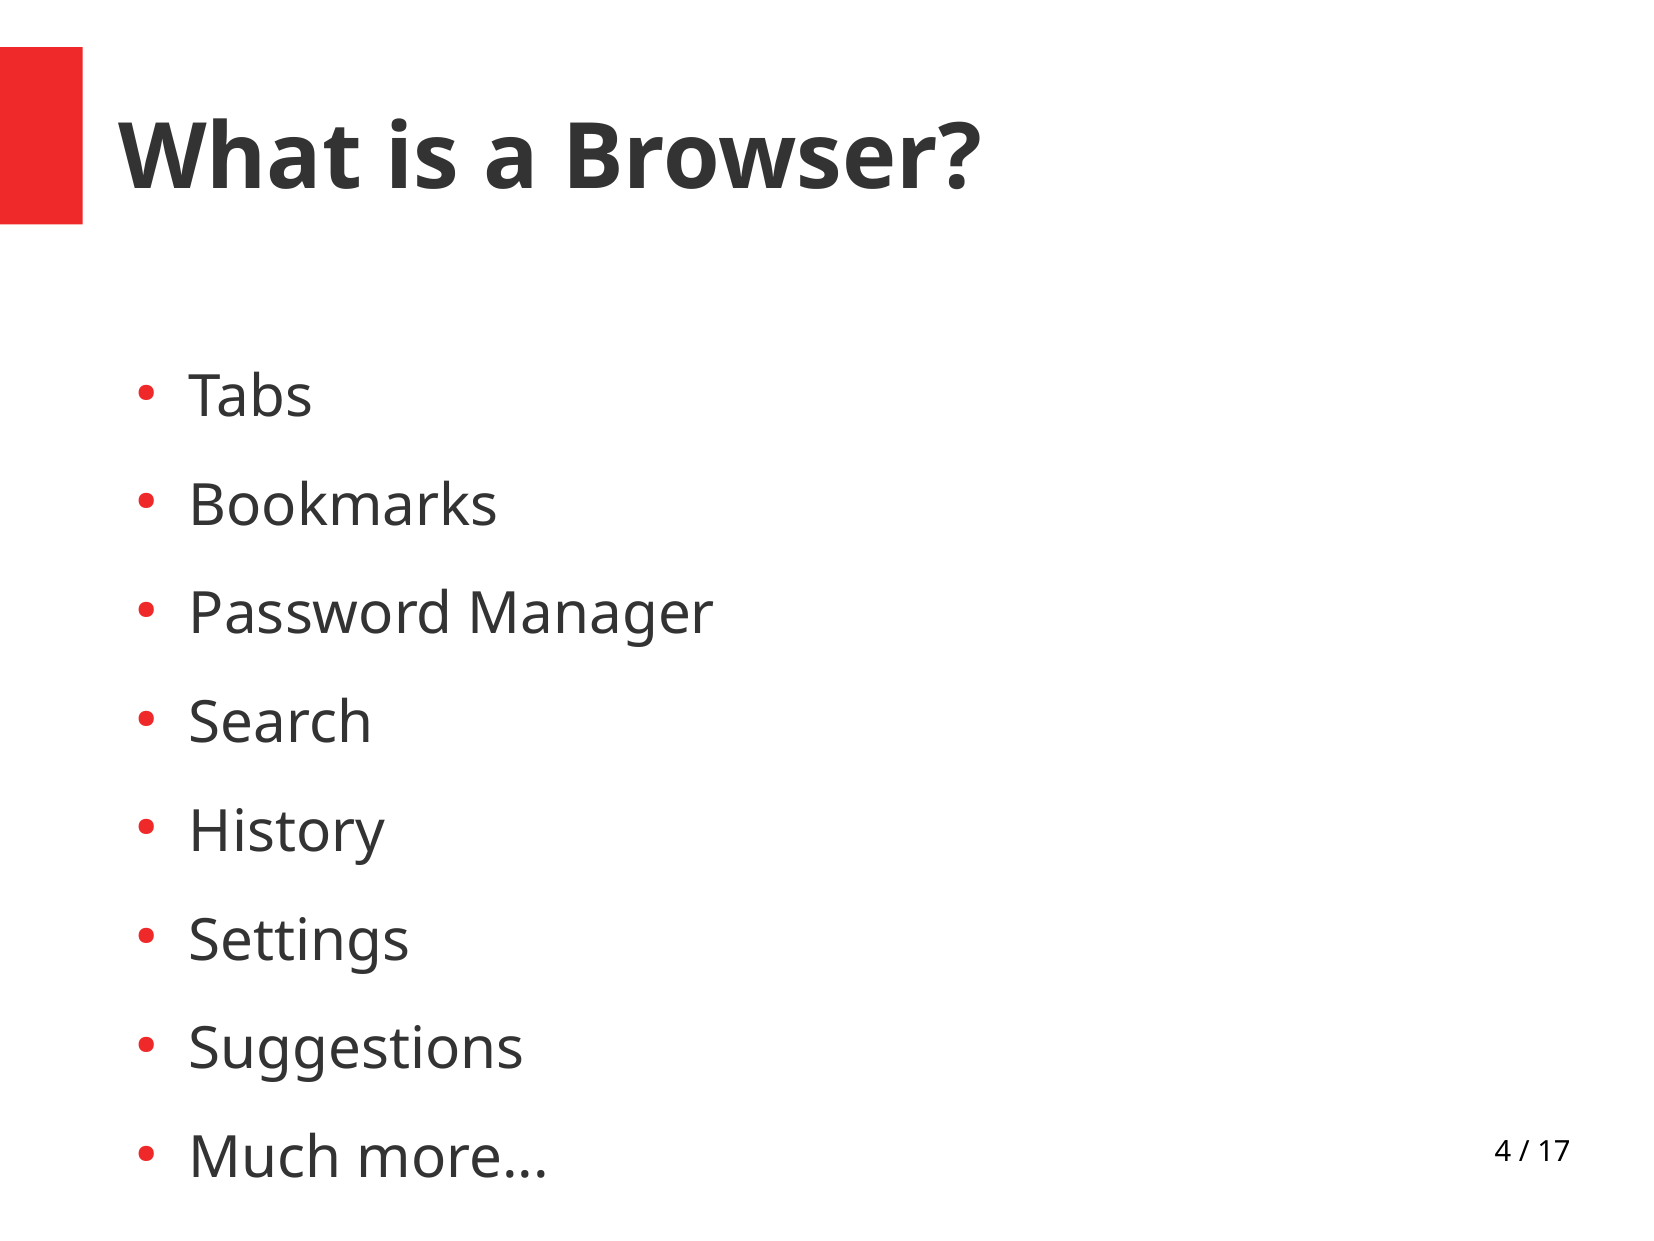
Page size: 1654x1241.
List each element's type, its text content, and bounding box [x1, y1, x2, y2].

list Tabs Bookmarks Password Manager Search History Settings Suggestions Much more... [118, 354, 1536, 1074]
title What is a Browser? [118, 49, 1571, 257]
